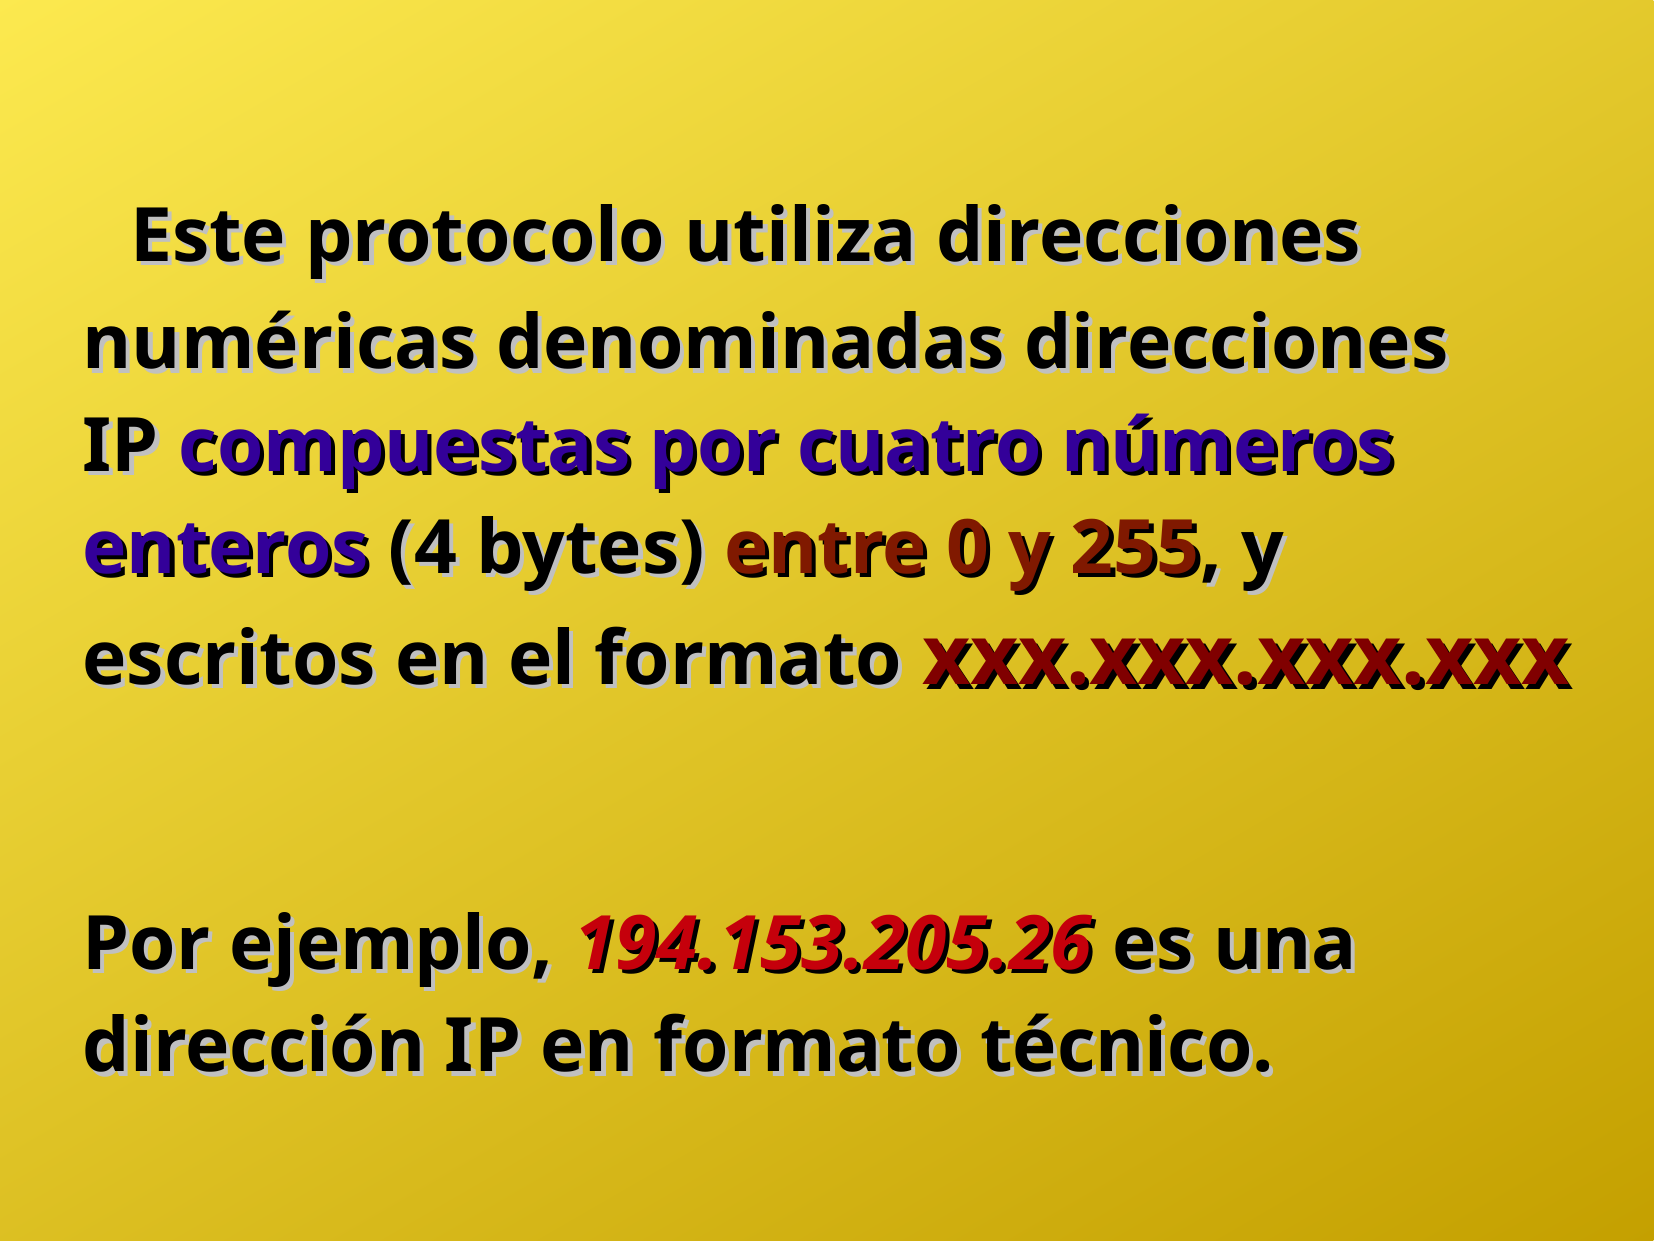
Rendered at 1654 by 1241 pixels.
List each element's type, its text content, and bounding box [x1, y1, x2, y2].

title Por ejemplo, 194.153.205.26 es una dirección IP en formato técnico. [82, 860, 1571, 1123]
title Este protocolo utiliza direcciones numéricas denominadas direcciones IP compuestas por cuatro números enteros (4 bytes) entre 0 y 255, y escritos en el formato xxx.xxx.xxx.xxx [82, 126, 1571, 747]
